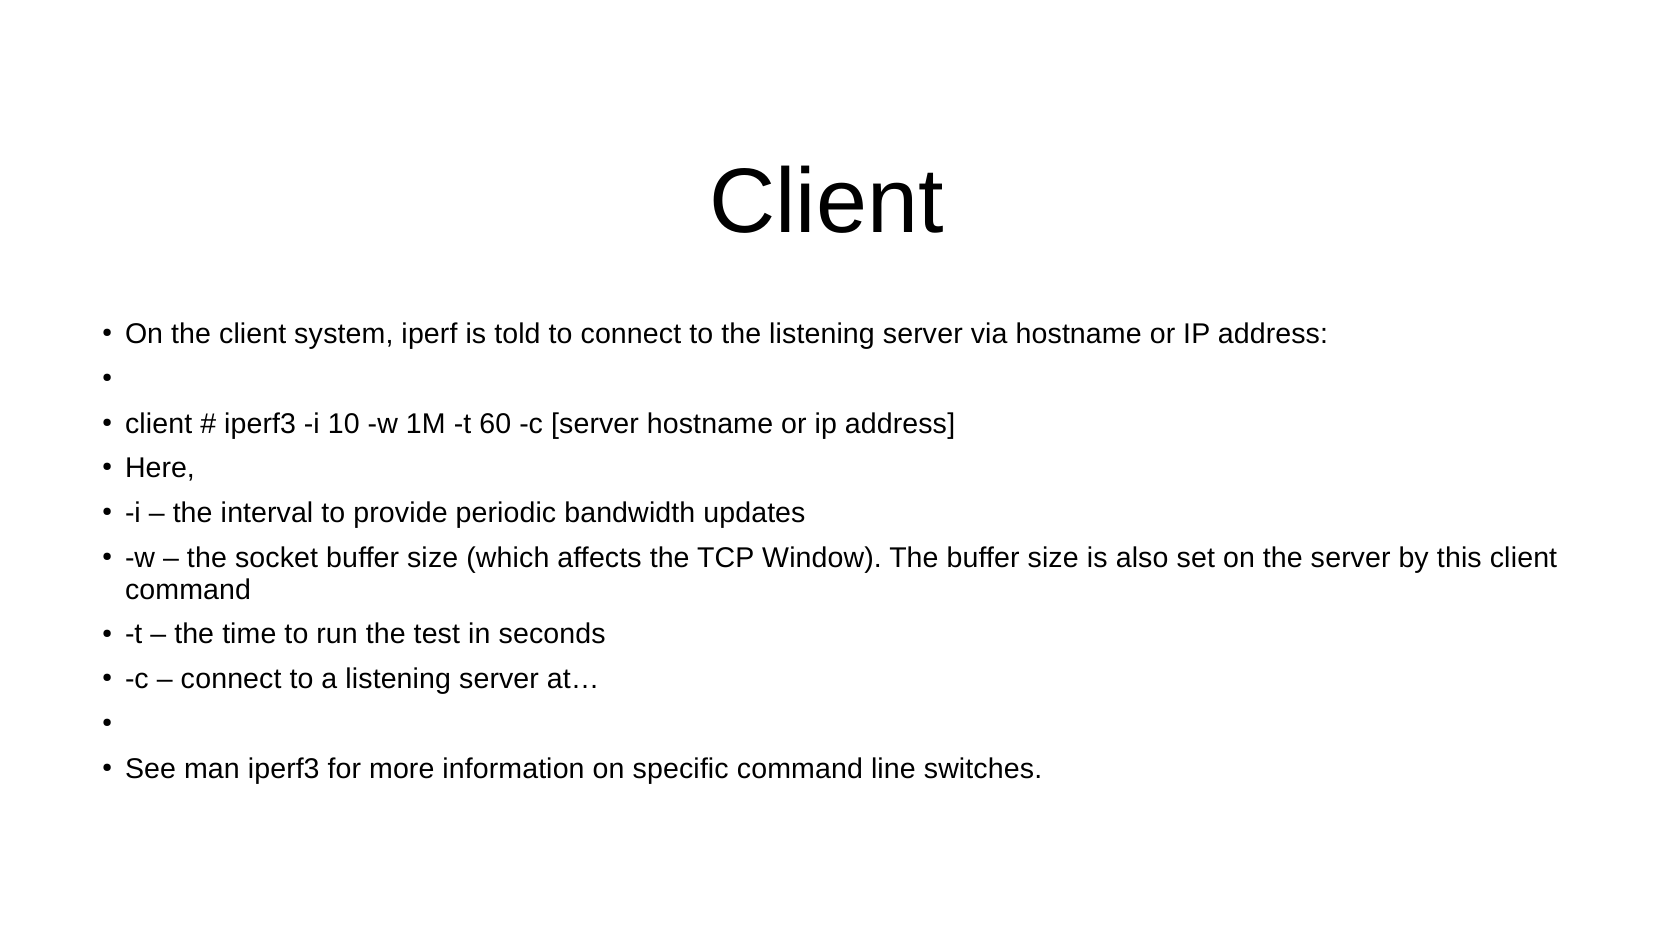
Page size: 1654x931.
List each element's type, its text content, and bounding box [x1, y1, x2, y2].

title Client [82, 118, 1571, 284]
list On the client system, iperf is told to connect to the listening server via hostname or IP address: client # iperf3 -i 10 -w 1M -t 60 -c [server hostname or ip address] Here, -i – the interval to provide periodic bandwidth updates -w – the socket buffer size (which affects the TCP Window). The buffer size is also set on the server by this client command -t – the time to run the test in seconds -c – connect to a listening server at… See man iperf3 for more information on specific command line switches. [94, 317, 1583, 792]
